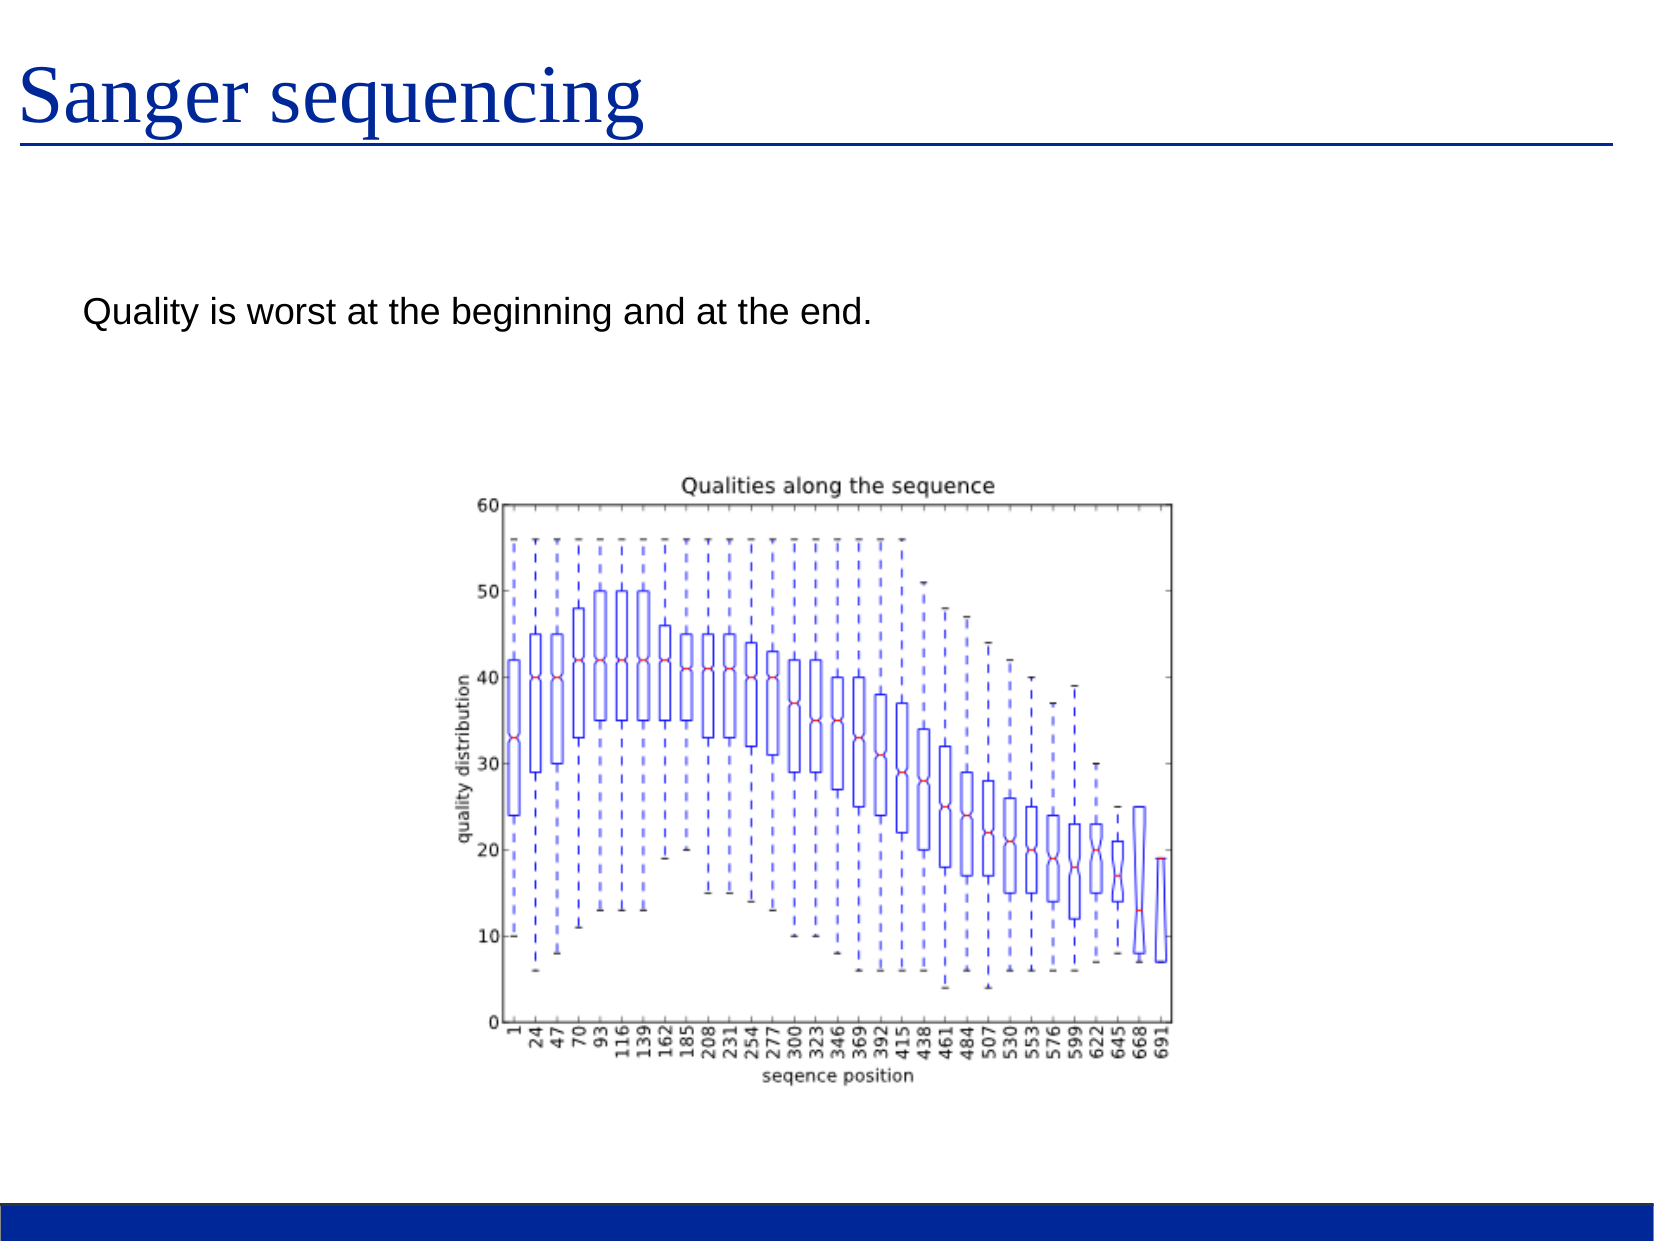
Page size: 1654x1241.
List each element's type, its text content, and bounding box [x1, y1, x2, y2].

list Quality is worst at the beginning and at the end. [82, 290, 1571, 1109]
picture [395, 440, 1259, 1088]
title Sanger sequencing [17, 0, 1589, 198]
